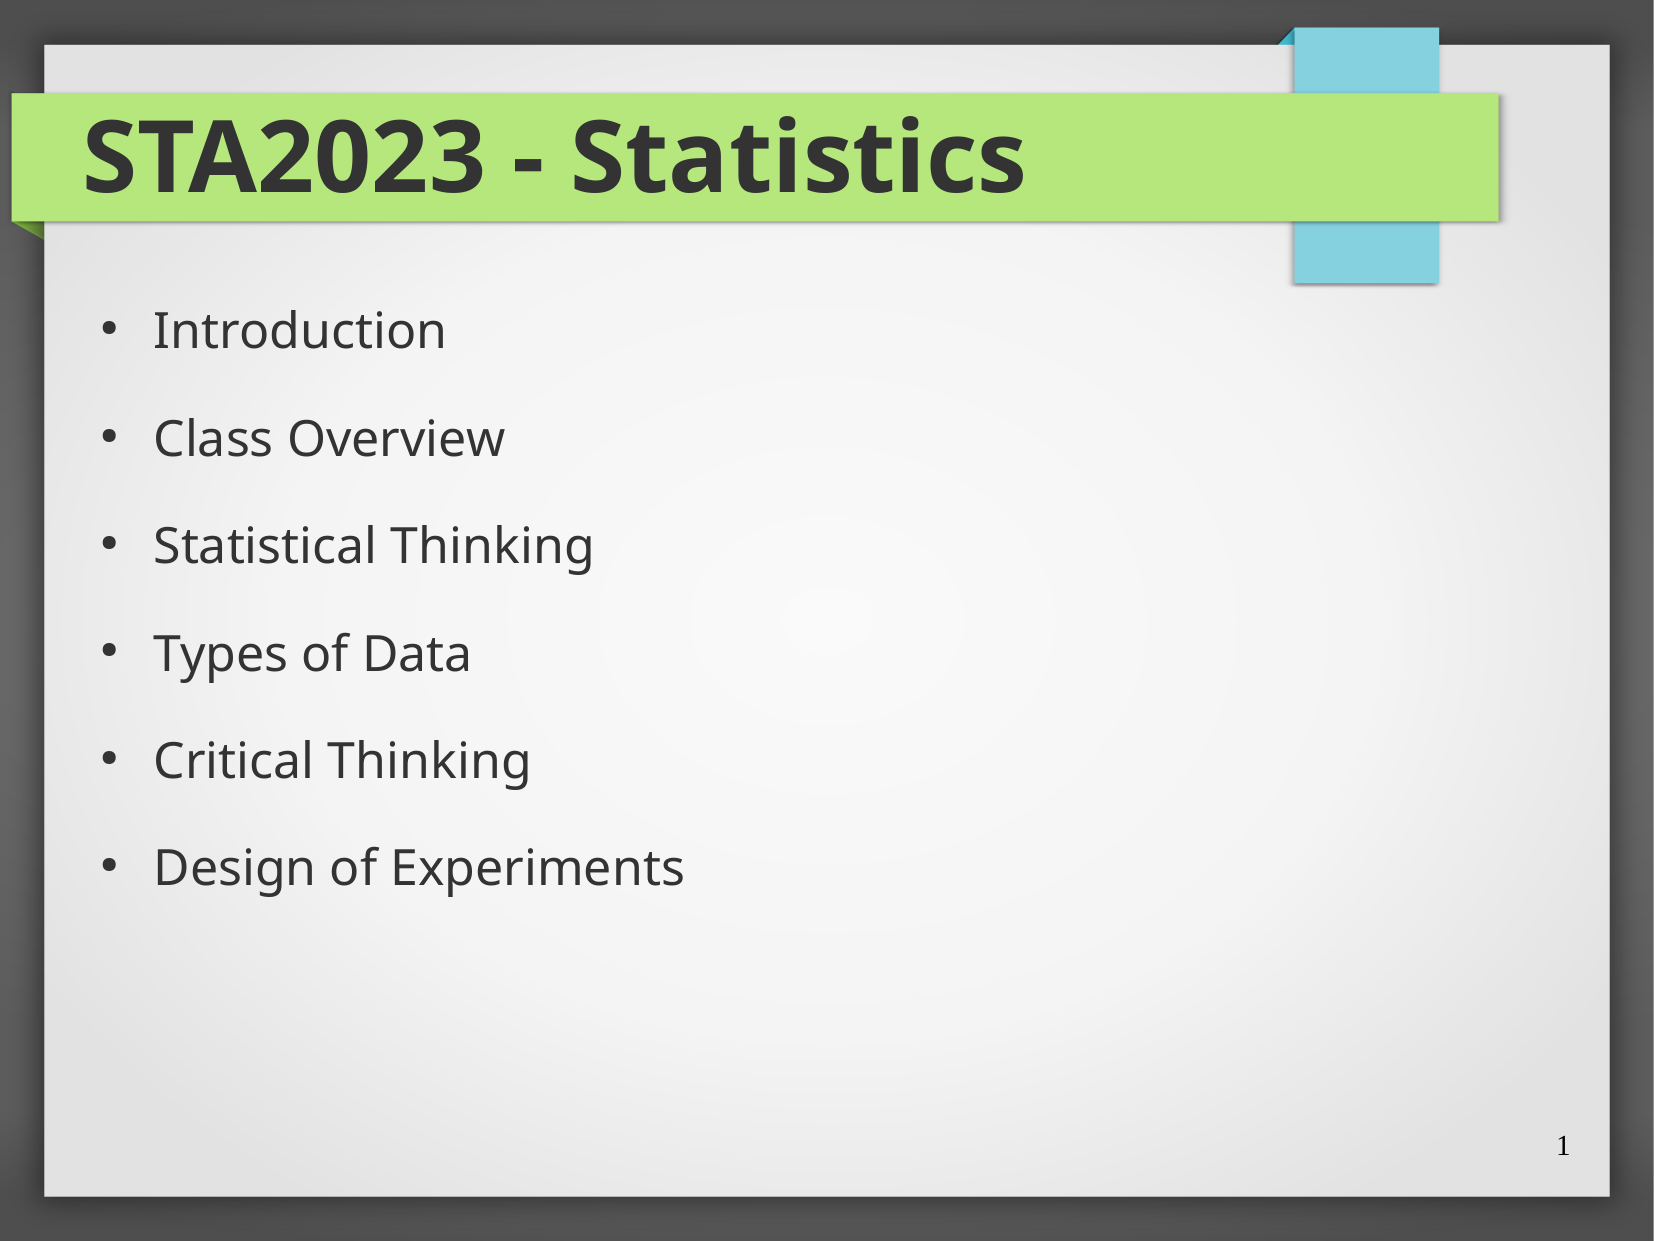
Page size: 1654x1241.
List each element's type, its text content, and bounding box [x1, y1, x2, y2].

list Introduction Class Overview Statistical Thinking Types of Data Critical Thinking Design of Experiments [82, 295, 1571, 1015]
title STA2023 - Statistics [82, 94, 1264, 213]
picture [0, 0, 1654, 1241]
